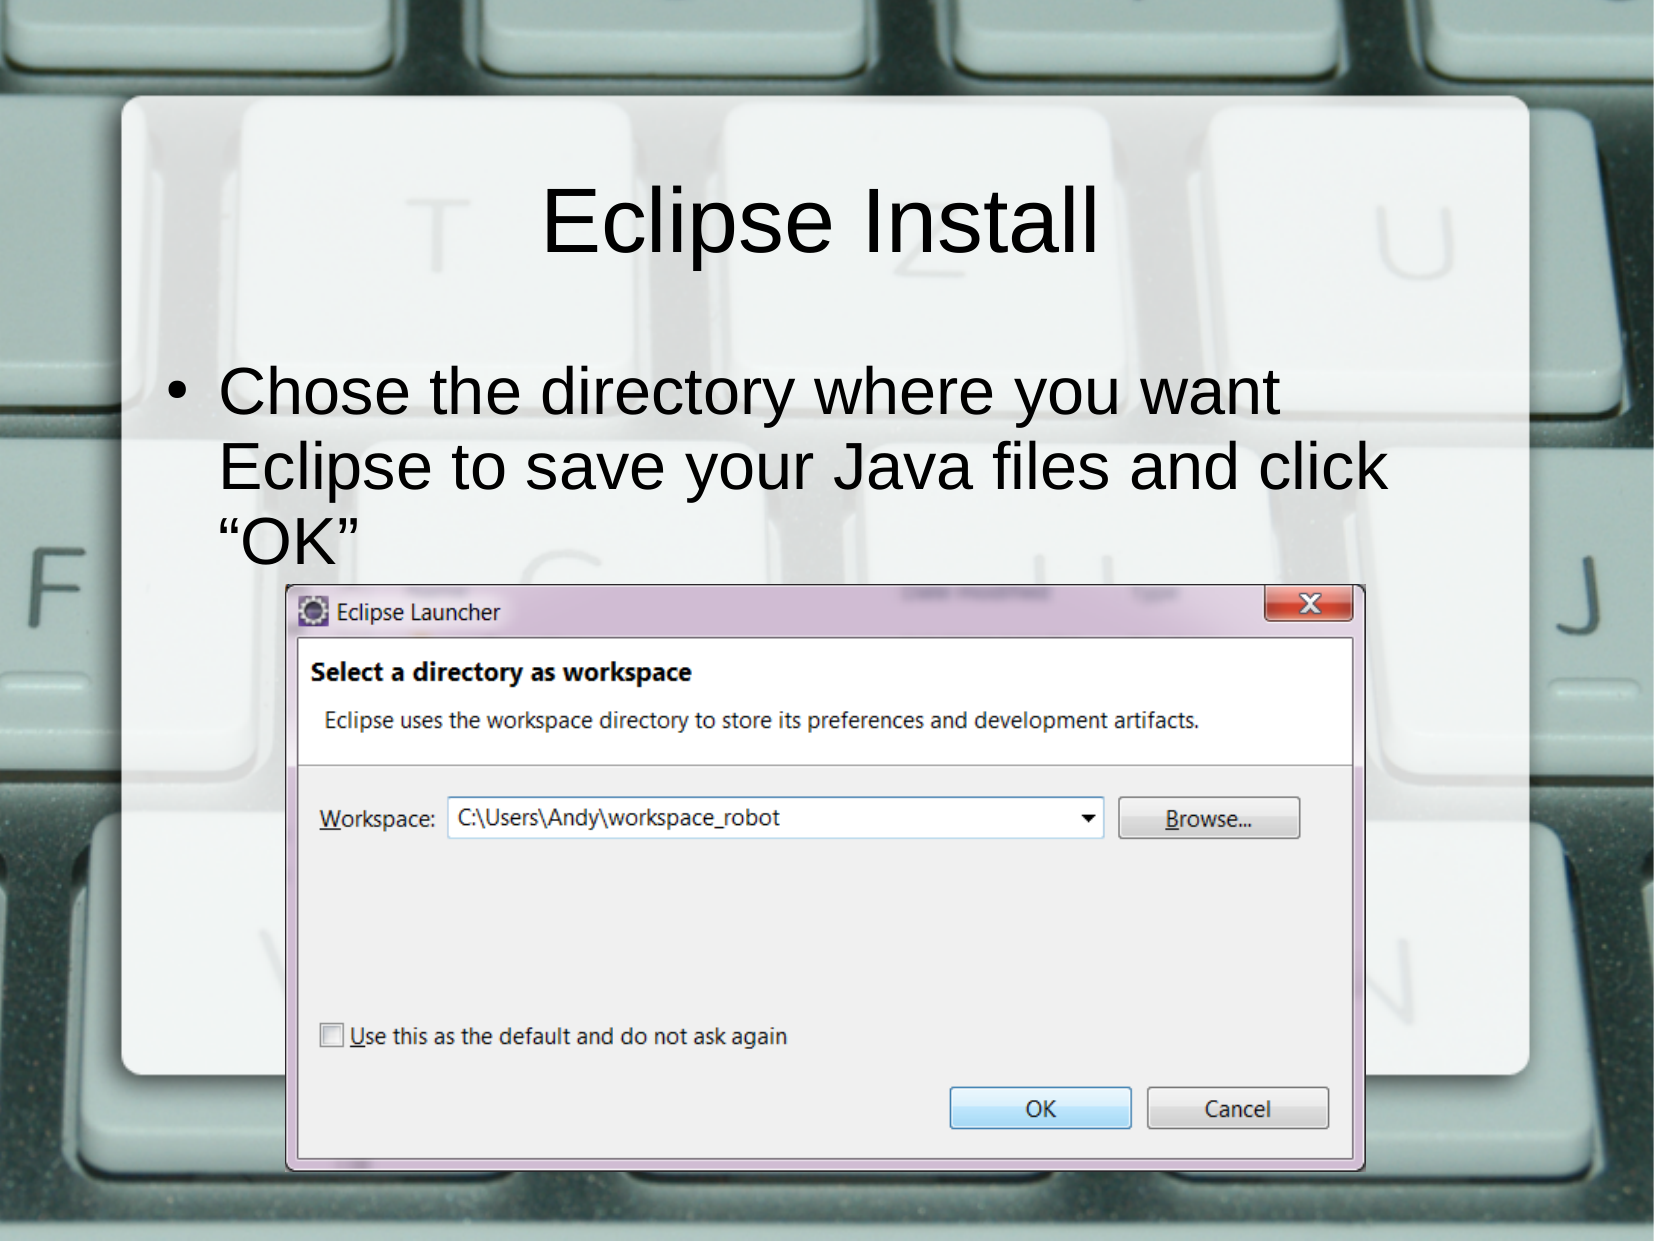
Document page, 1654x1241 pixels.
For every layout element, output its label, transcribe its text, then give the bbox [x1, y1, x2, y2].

list Chose the directory where you want Eclipse to save your Java files and click “OK” [147, 354, 1506, 1063]
picture [0, 0, 1654, 1241]
title Eclipse Install [135, 117, 1506, 325]
